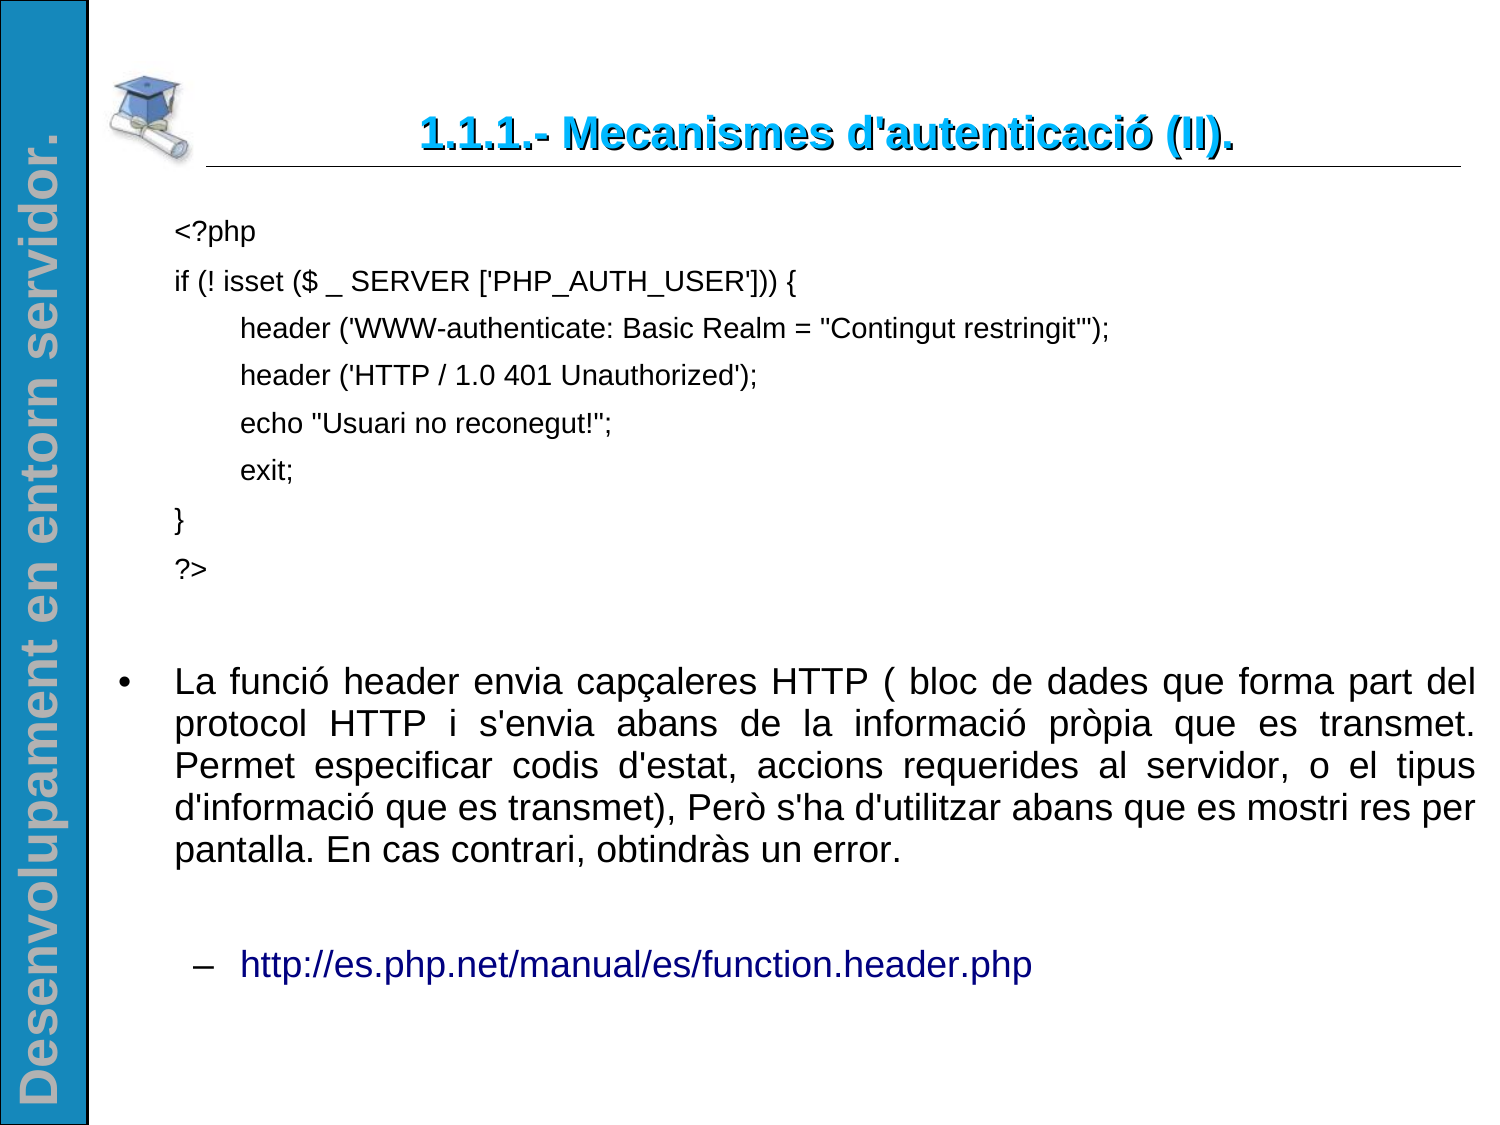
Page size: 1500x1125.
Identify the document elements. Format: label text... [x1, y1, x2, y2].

list <?php if (! isset ($ _ SERVER ['PHP_AUTH_USER'])) { header ('WWW-authenticate: Basic Realm = "Contingut restringit"'); header ('HTTP / 1.0 401 Unauthorized'); echo "Usuari no reconegut!"; exit; } ?> La funció header envia capçaleres HTTP ( bloc de dades que forma part del protocol HTTP i s'envia abans de la informació pròpia que es transmet. Permet especificar codis d'estat, accions requerides al servidor, o el tipus d'informació que es transmet), Però s'ha d'utilitzar abans que es mostri res per pantalla. En cas contrari, obtindràs un error. http://es.php.net/manual/es/function.header.php [118, 215, 1477, 1093]
picture [93, 61, 206, 174]
title 1.1.1.- Mecanismes d'autenticació (II). [206, 88, 1447, 178]
